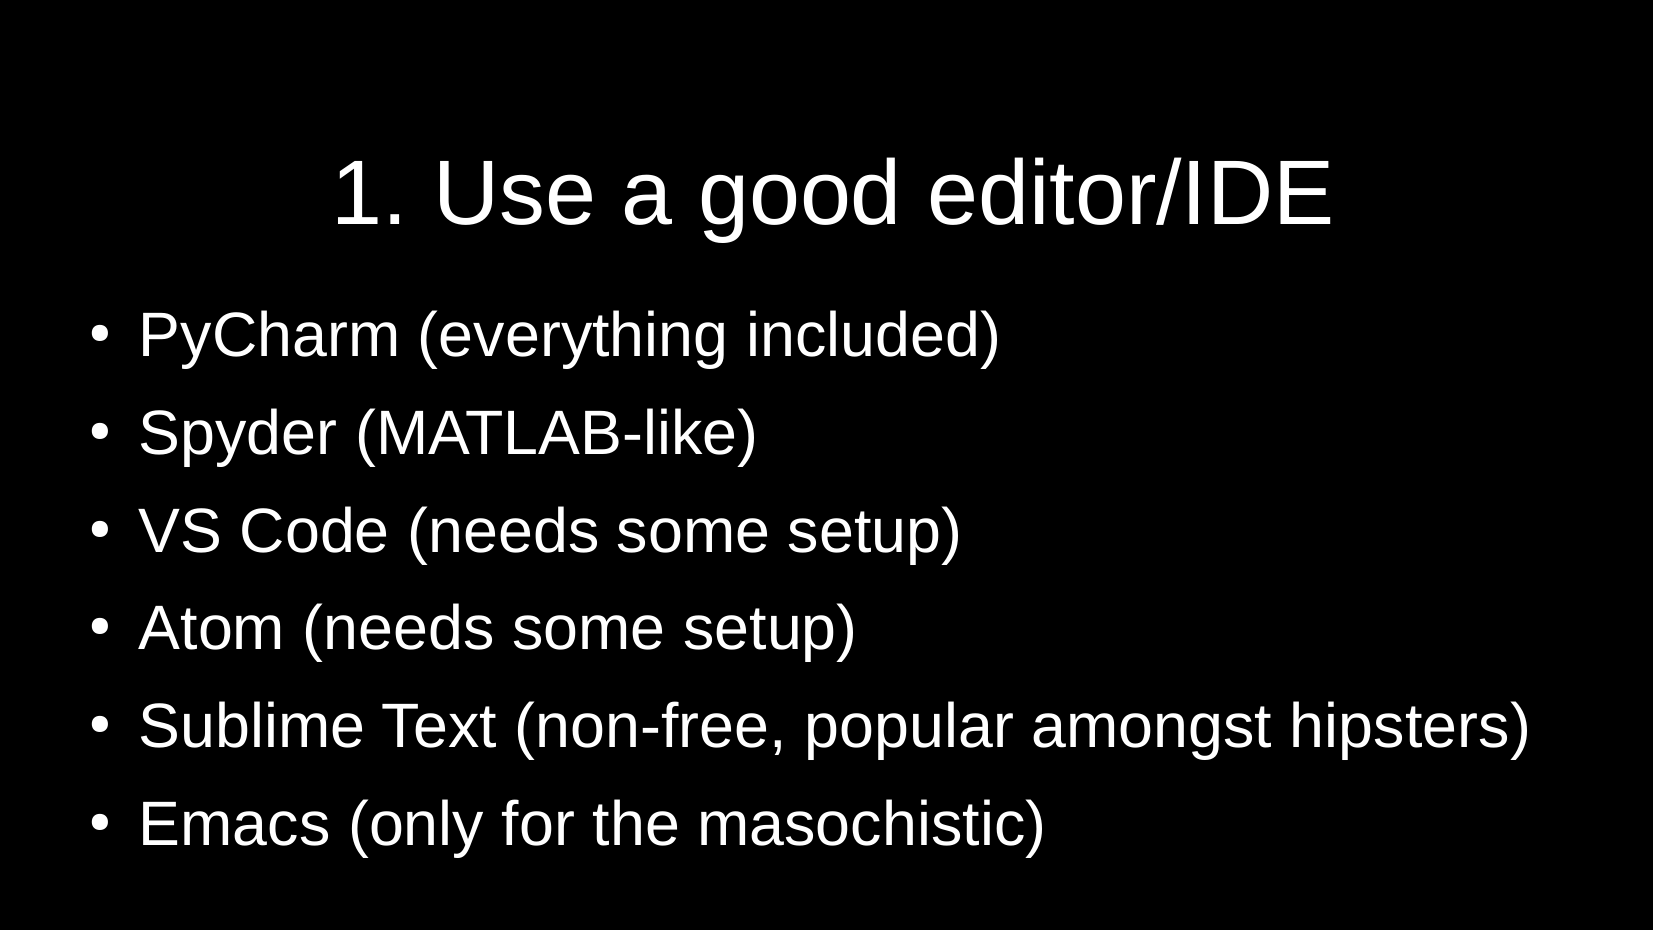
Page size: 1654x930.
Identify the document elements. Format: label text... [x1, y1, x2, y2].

list PyCharm (everything included) Spyder (MATLAB-like) VS Code (needs some setup) Atom (needs some setup) Sublime Text (non-free, popular amongst hipsters) Emacs (only for the masochistic) [72, 300, 1561, 871]
title 1. Use a good editor/IDE [90, 114, 1578, 270]
